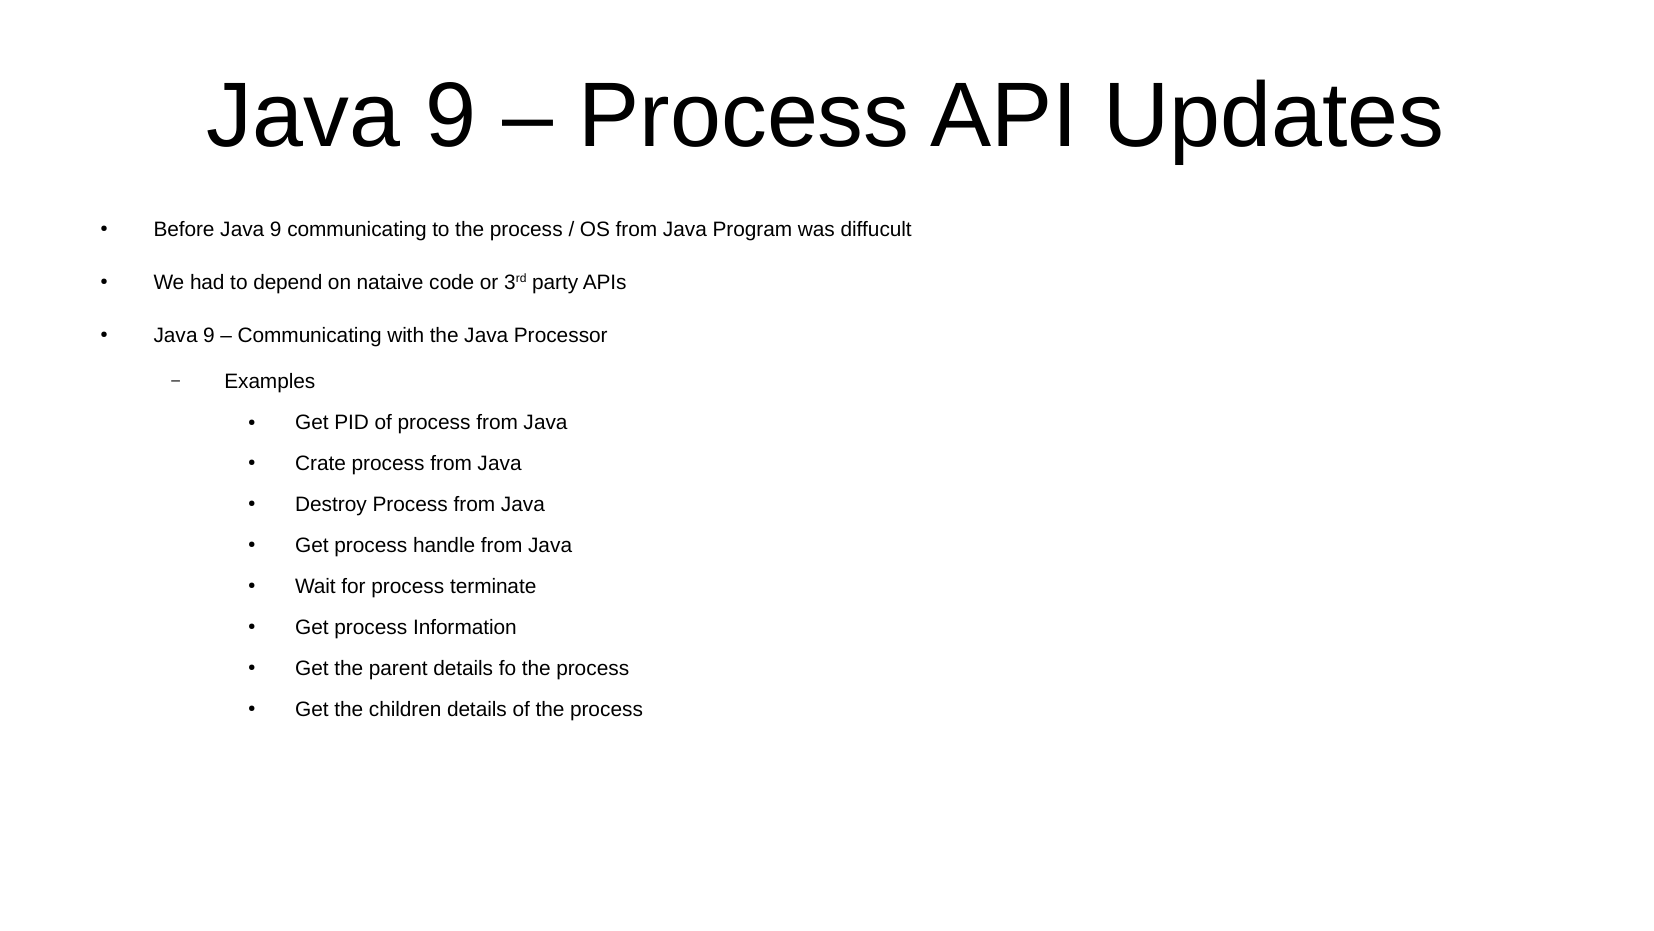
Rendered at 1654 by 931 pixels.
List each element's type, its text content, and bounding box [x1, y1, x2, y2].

title Java 9 – Process API Updates [82, 37, 1571, 193]
list Before Java 9 communicating to the process / OS from Java Program was diffucult We had to depend on nataive code or 3rd party APIs Java 9 – Communicating with the Java Processor Examples Get PID of process from Java Crate process from Java Destroy Process from Java Get process handle from Java Wait for process terminate Get process Information Get the parent details fo the process Get the children details of the process [82, 217, 1576, 931]
